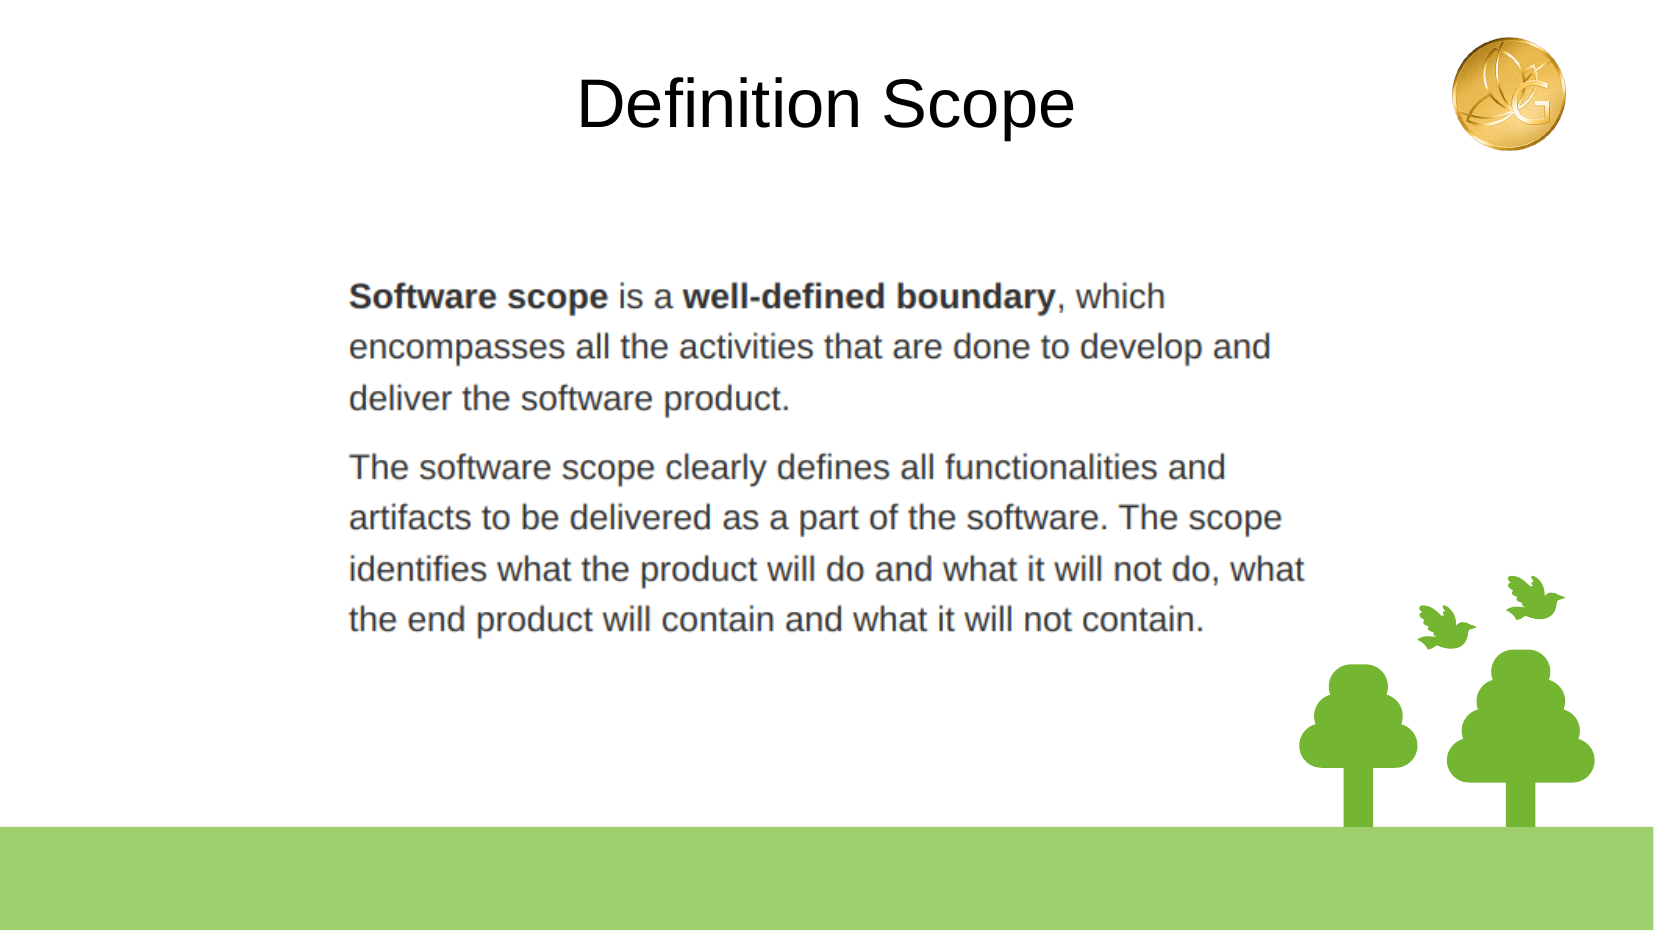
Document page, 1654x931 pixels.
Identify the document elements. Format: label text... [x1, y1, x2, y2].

picture [1452, 37, 1566, 151]
picture [338, 263, 1318, 669]
title Definition Scope [88, 29, 1565, 178]
